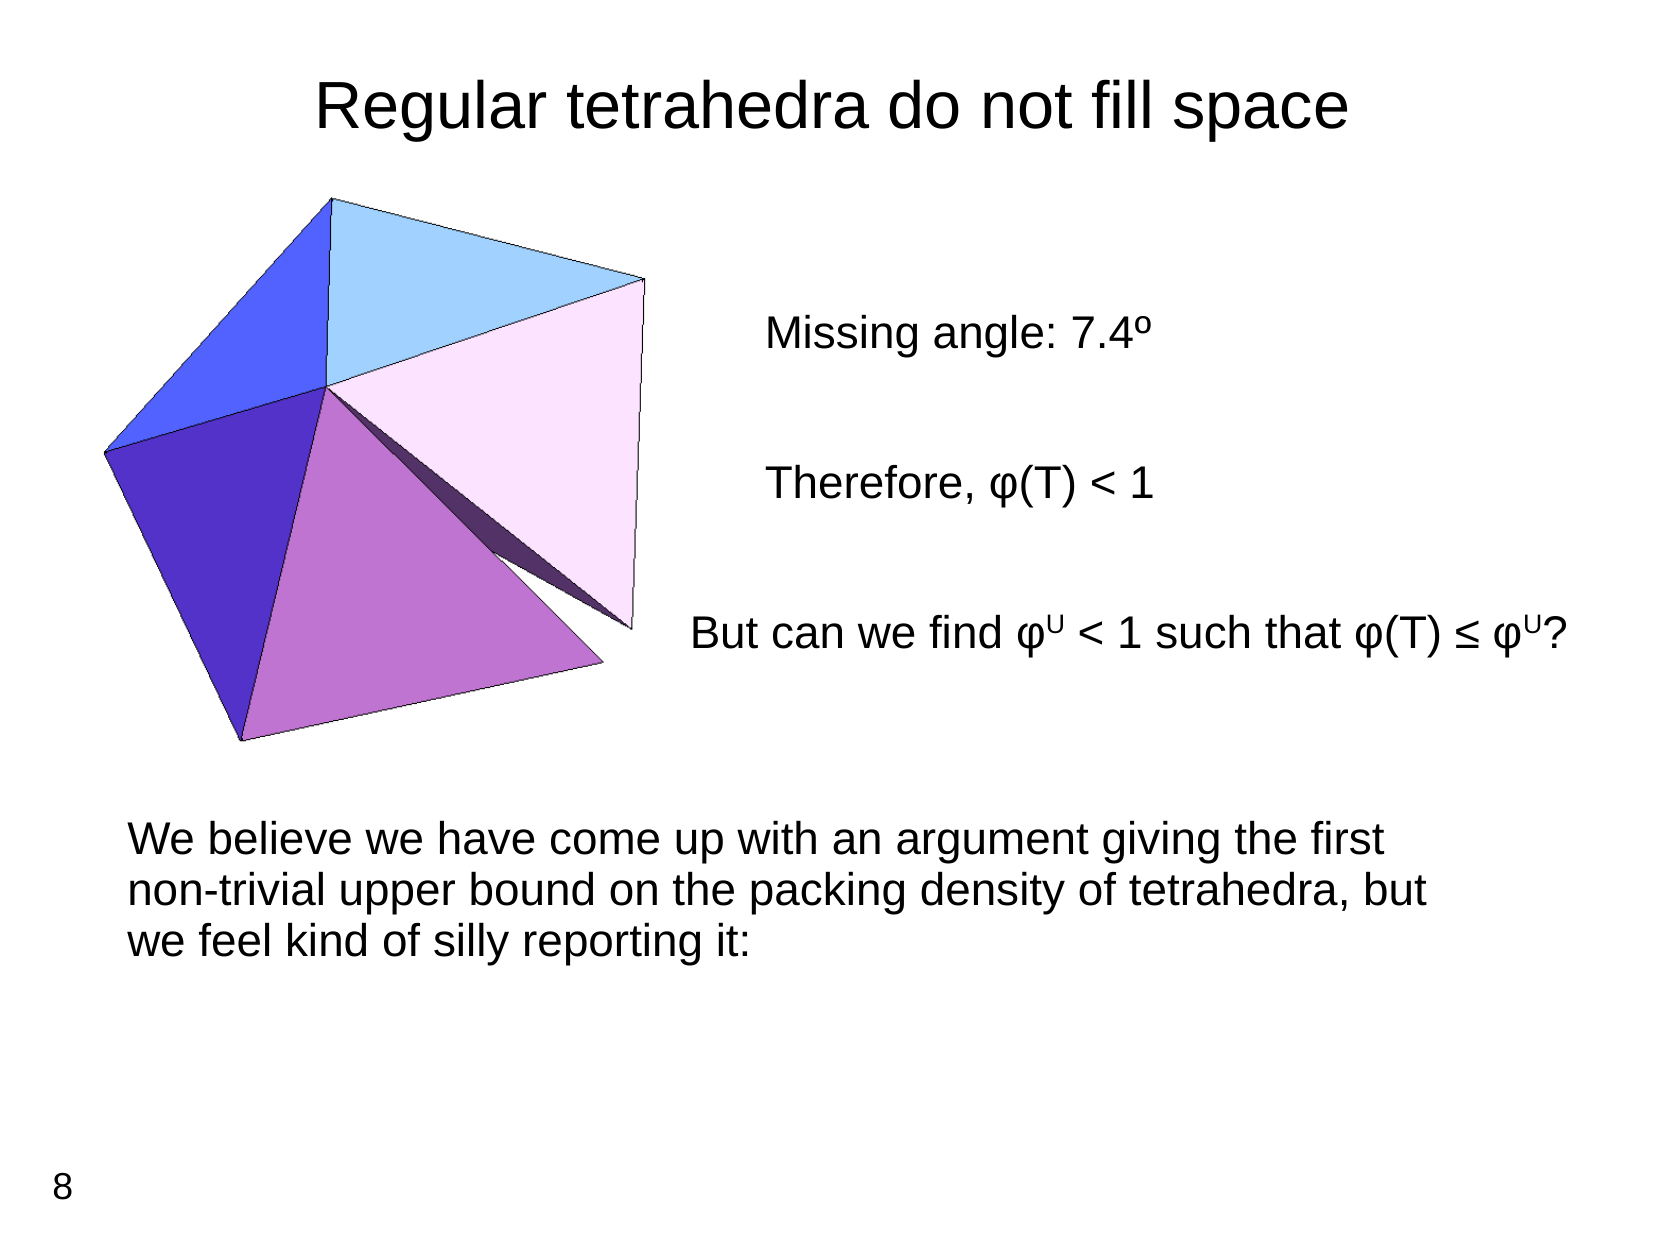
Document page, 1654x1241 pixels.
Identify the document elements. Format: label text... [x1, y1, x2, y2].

text_box Regular tetrahedra do not fill space [300, 60, 1371, 151]
text_box But can we find φU < 1 such that φ(T) ≤ φU? [675, 600, 1613, 676]
picture [0, 5, 764, 822]
text_box 8 [37, 1157, 88, 1215]
text_box We believe we have come up with an argument giving the first non-trivial upper bound on the packing density of tetrahedra, but we feel kind of silly reporting it: [112, 805, 1463, 1218]
text_box Therefore, φ(T) < 1 [750, 450, 1183, 526]
text_box Missing angle: 7.4º [750, 300, 1179, 376]
